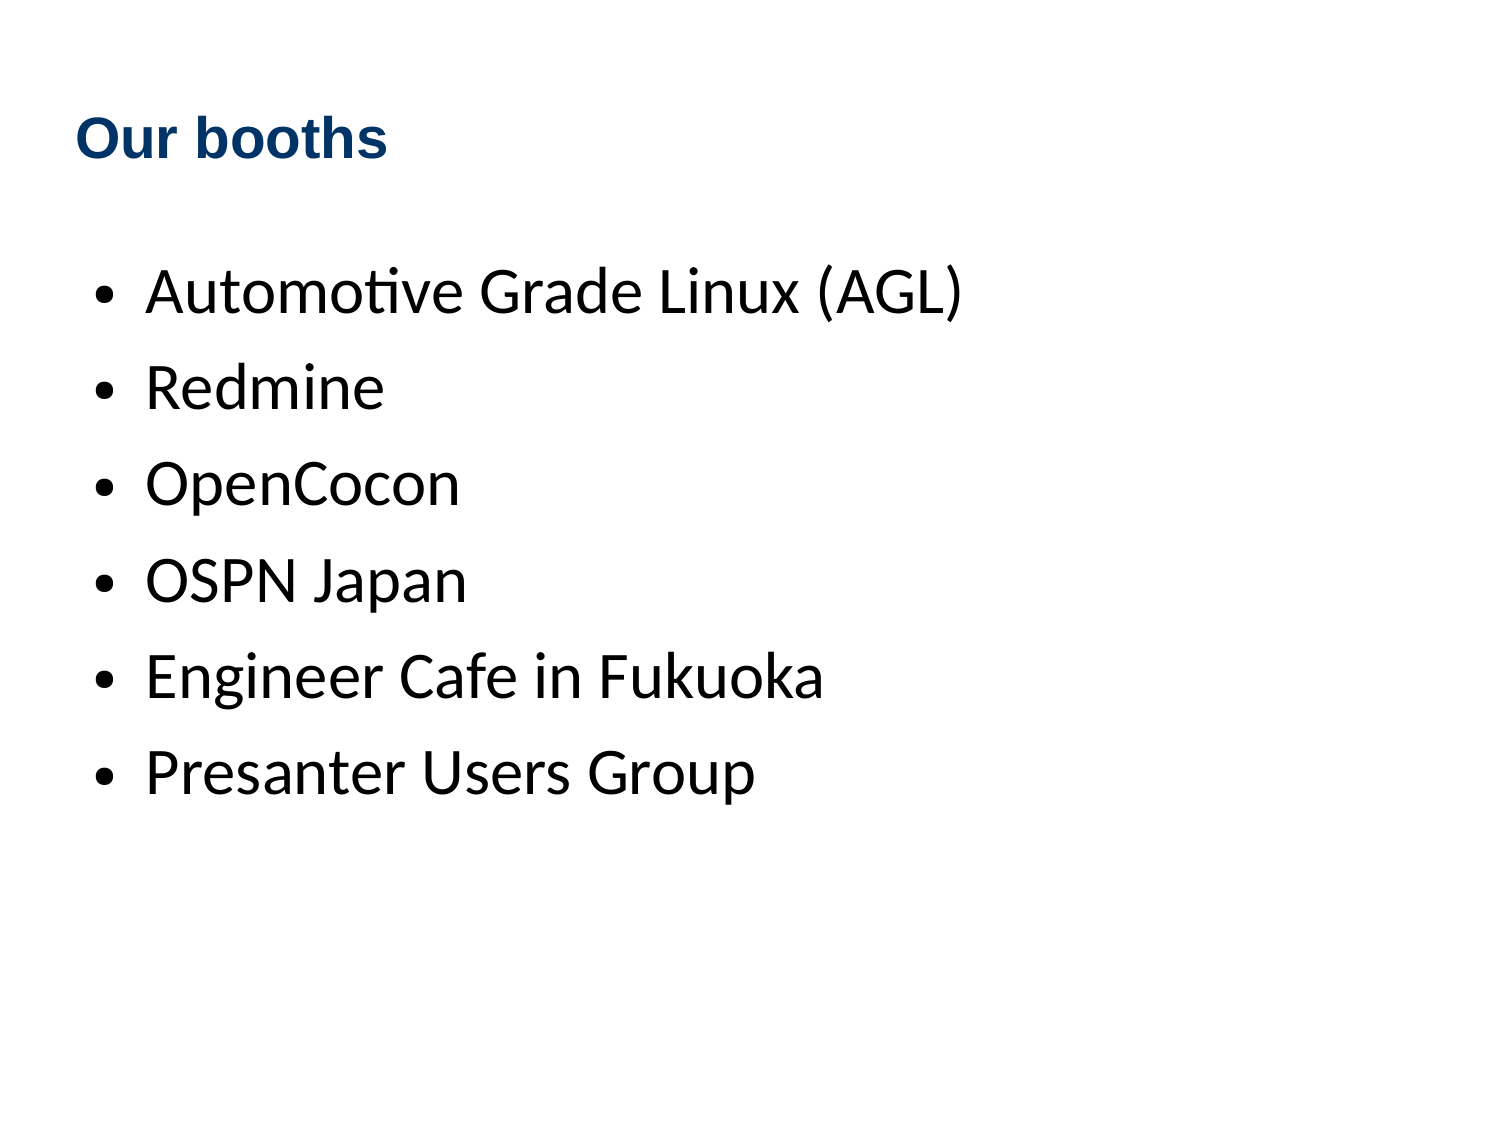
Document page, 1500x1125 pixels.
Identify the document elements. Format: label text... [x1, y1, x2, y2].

title Our booths [75, 45, 1425, 233]
list Automotive Grade Linux (AGL) Redmine OpenCocon OSPN Japan Engineer Cafe in Fukuoka Presanter Users Group [75, 263, 1425, 916]
